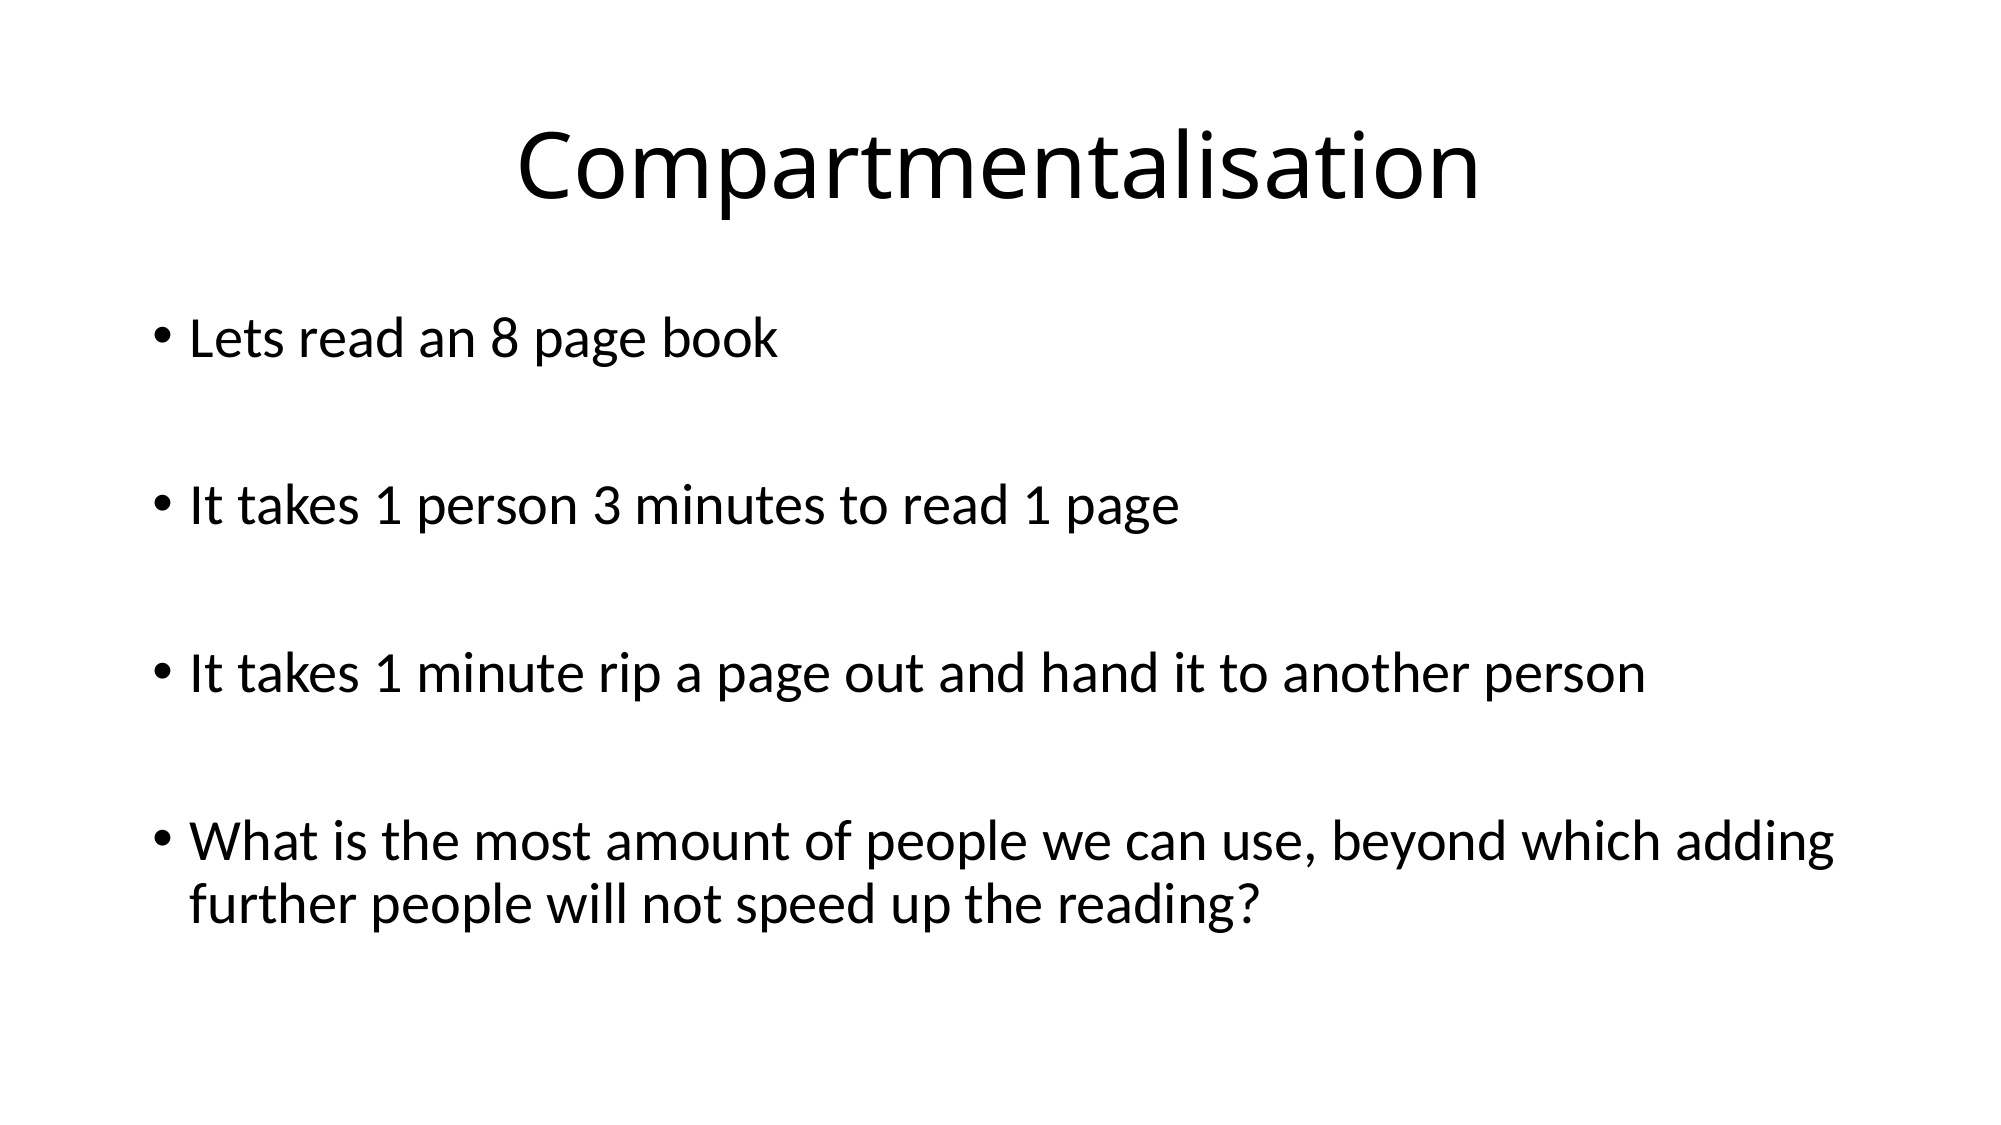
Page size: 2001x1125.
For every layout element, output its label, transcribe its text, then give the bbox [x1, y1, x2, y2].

list Lets read an 8 page book It takes 1 person 3 minutes to read 1 page It takes 1 minute rip a page out and hand it to another person What is the most amount of people we can use, beyond which adding further people will not speed up the reading? [137, 299, 1863, 1014]
title Compartmentalisation [137, 59, 1863, 278]
